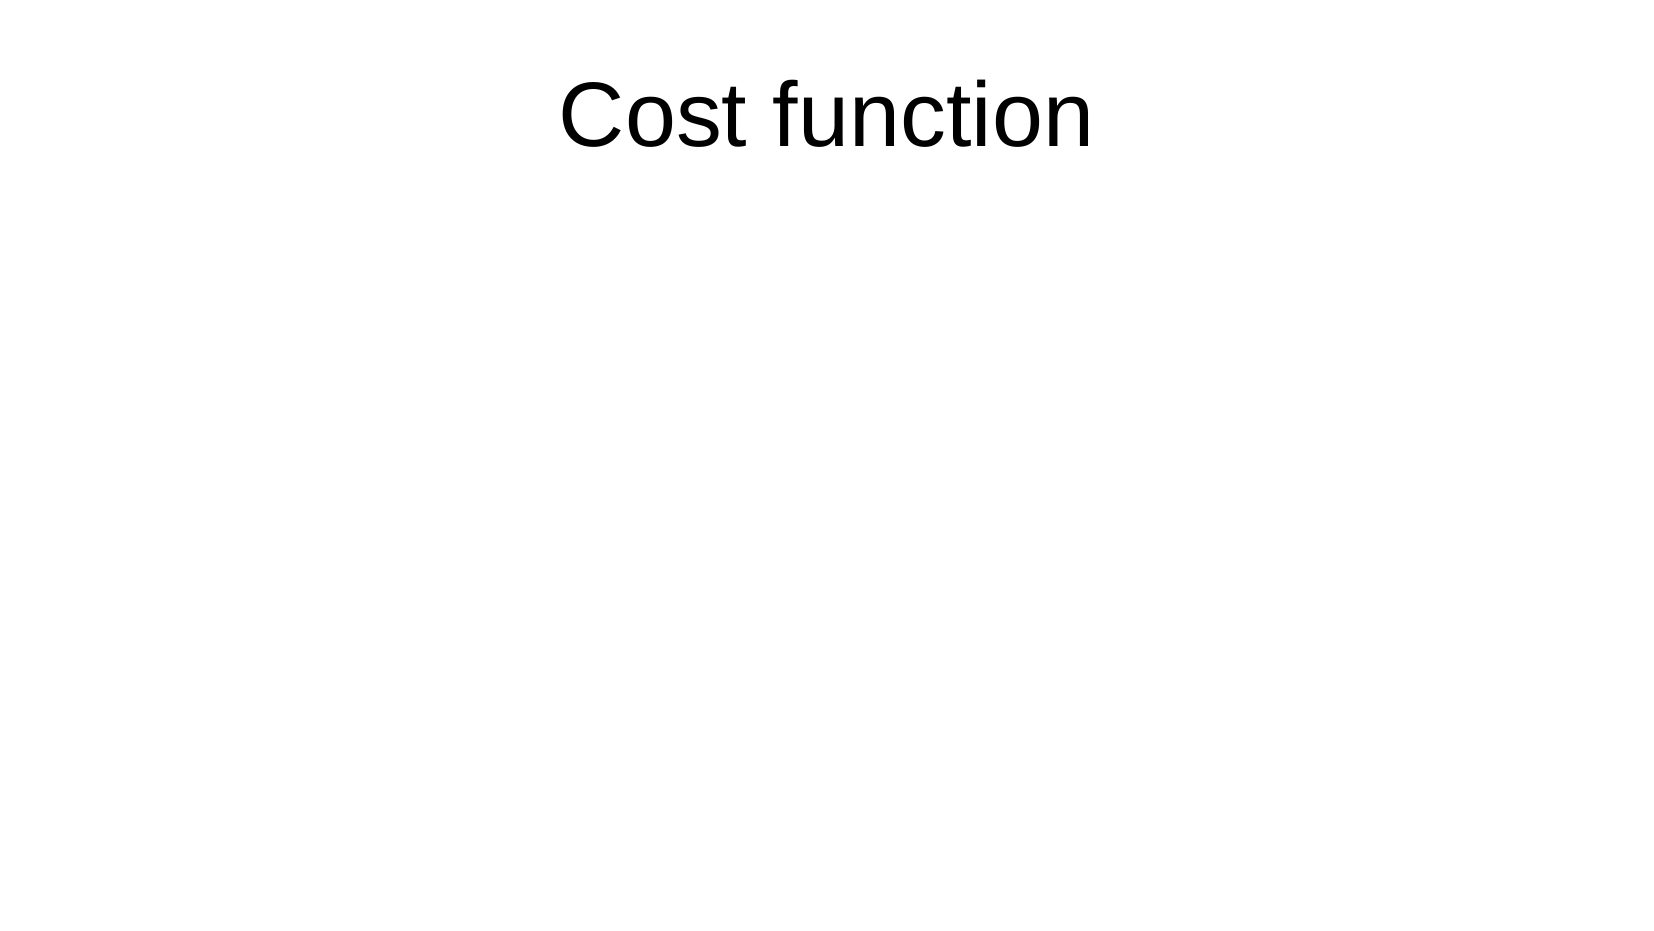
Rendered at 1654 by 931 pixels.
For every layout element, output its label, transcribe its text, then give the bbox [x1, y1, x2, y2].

title Cost function [82, 37, 1571, 193]
